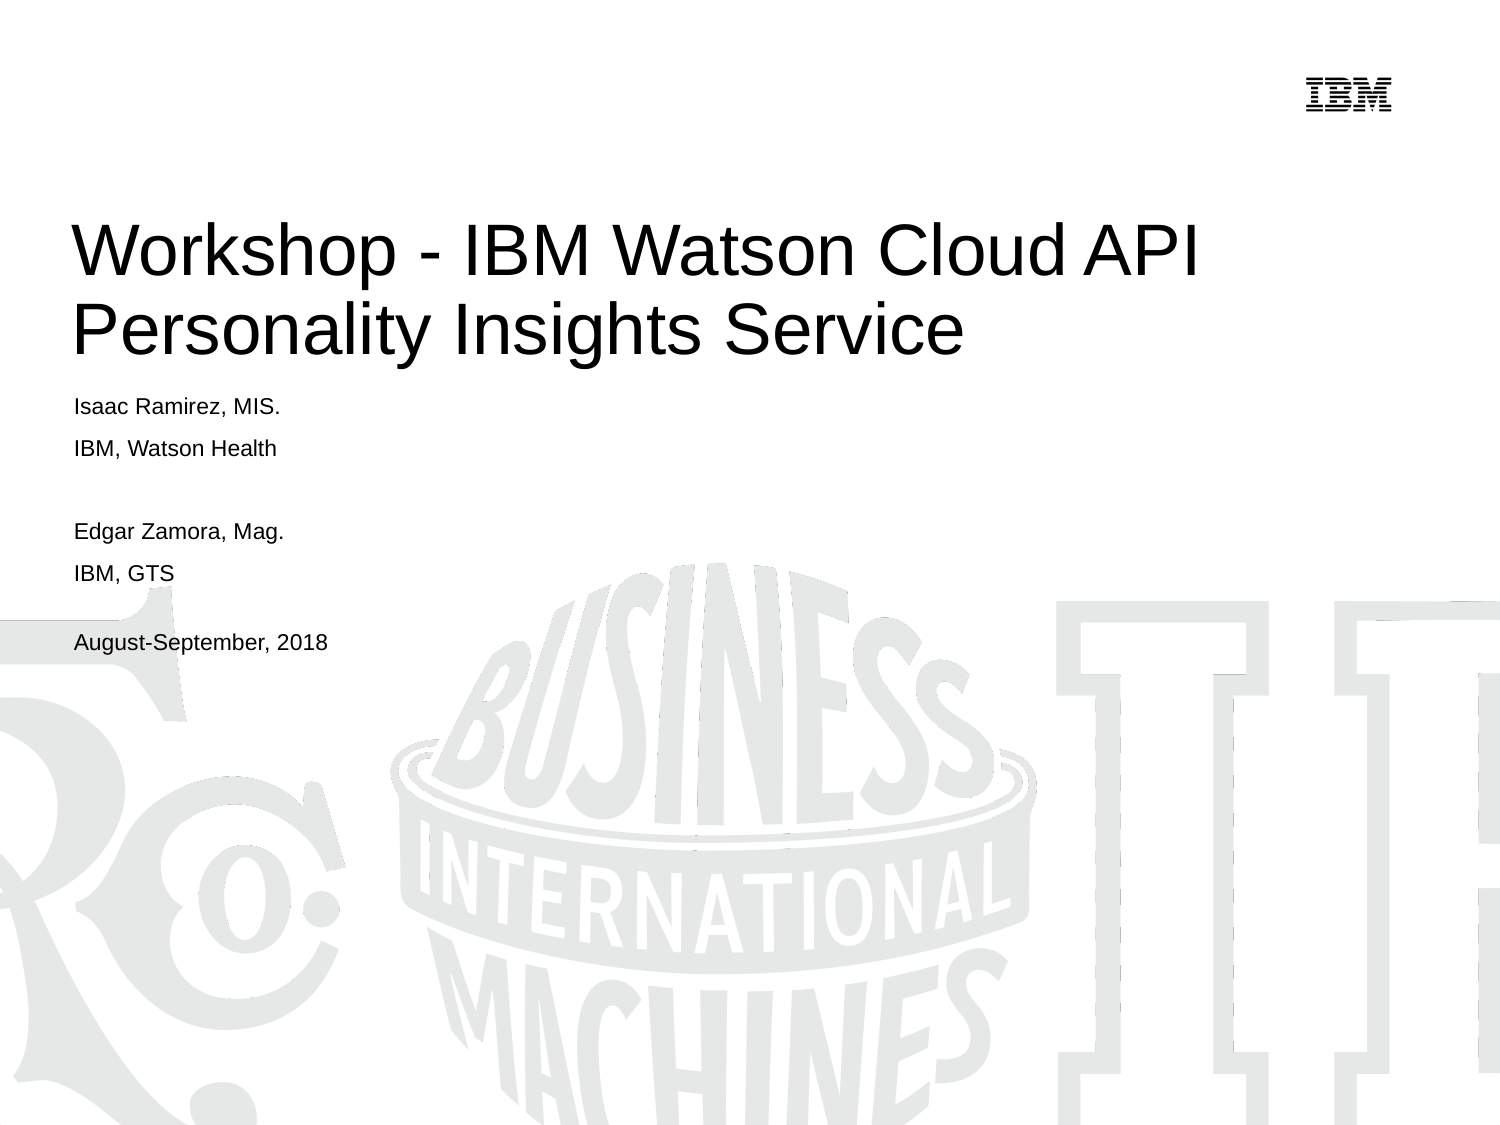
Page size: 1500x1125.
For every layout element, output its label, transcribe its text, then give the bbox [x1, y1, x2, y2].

subtitle Isaac Ramirez, MIS. IBM, Watson Health Edgar Zamora, Mag. IBM, GTS August-September, 2018 [59, 383, 1334, 663]
title Workshop - IBM Watson Cloud API Personality Insights Service [56, 205, 1447, 466]
picture [0, 0, 1500, 1125]
